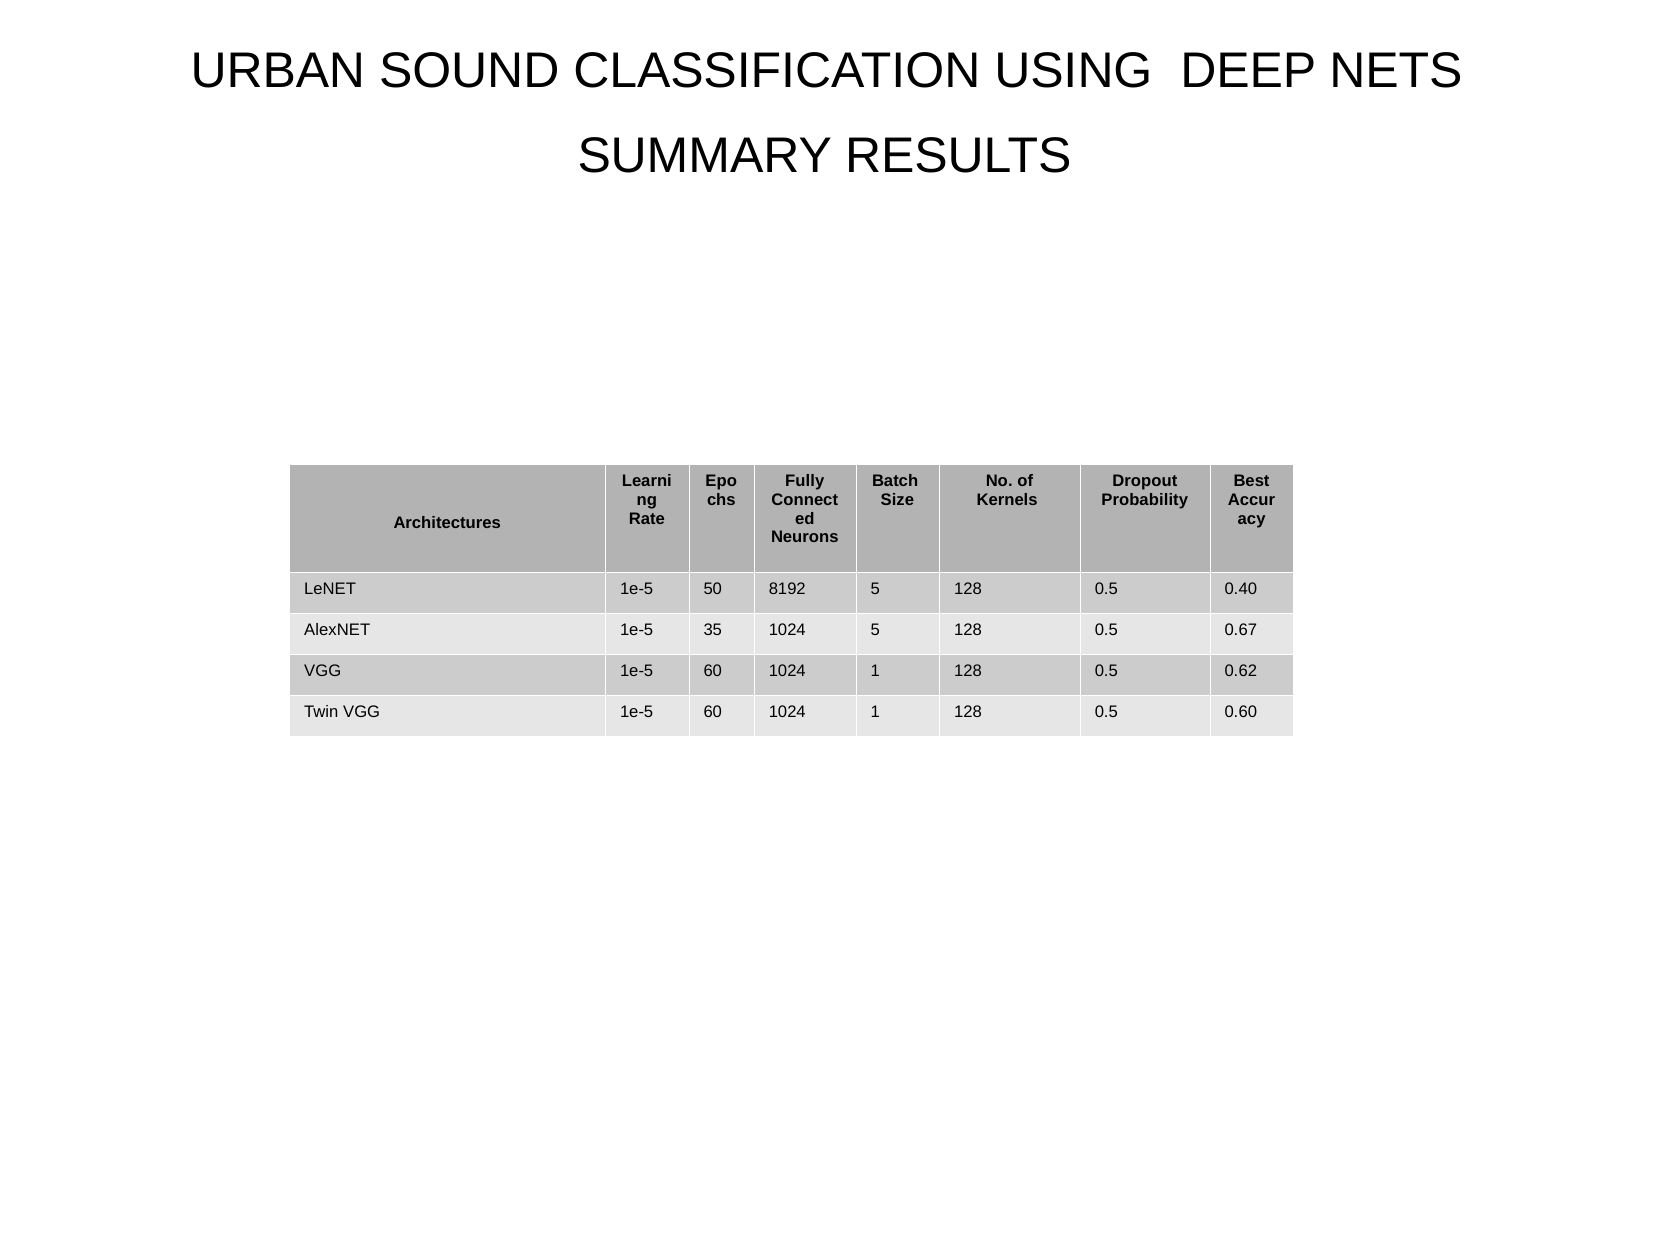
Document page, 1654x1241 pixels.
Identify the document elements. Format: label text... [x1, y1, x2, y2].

table_header Architectures [290, 465, 605, 572]
table_cell 0.40 [1211, 573, 1293, 613]
table_cell 1 [857, 696, 939, 736]
table_cell 1024 [755, 655, 856, 695]
table_cell 128 [940, 573, 1080, 613]
table_cell 0.67 [1211, 614, 1293, 654]
table_cell 5 [857, 573, 939, 613]
table_cell 35 [690, 614, 754, 654]
table_header Batch Size [857, 465, 939, 572]
table_cell 1e-5 [606, 614, 689, 654]
table_header No. of Kernels [940, 465, 1080, 572]
table_cell 60 [690, 696, 754, 736]
table_cell 128 [940, 696, 1080, 736]
table_cell 0.5 [1081, 655, 1210, 695]
title SUMMARY RESULTS [80, 120, 1569, 191]
table_header Best Accuracy [1211, 465, 1293, 572]
table_cell 1e-5 [606, 696, 689, 736]
table_cell LeNET [290, 573, 605, 613]
table_cell 1e-5 [606, 655, 689, 695]
table_header Dropout Probability [1081, 465, 1210, 572]
table_cell 60 [690, 655, 754, 695]
table_cell 5 [857, 614, 939, 654]
table_cell AlexNET [290, 614, 605, 654]
table_cell 1 [857, 655, 939, 695]
table_header Epochs [690, 465, 754, 572]
table_cell 1e-5 [606, 573, 689, 613]
title URBAN SOUND CLASSIFICATION USING DEEP NETS [82, 34, 1571, 106]
table_cell 0.5 [1081, 696, 1210, 736]
table_cell 8192 [755, 573, 856, 613]
table_cell Twin VGG [290, 696, 605, 736]
table_cell 128 [940, 655, 1080, 695]
table_cell 0.5 [1081, 573, 1210, 613]
table_header Learning Rate [606, 465, 689, 572]
table_cell 0.60 [1211, 696, 1293, 736]
table_cell 50 [690, 573, 754, 613]
table_cell 1024 [755, 614, 856, 654]
table_cell 0.62 [1211, 655, 1293, 695]
table_header Fully Connected Neurons [755, 465, 856, 572]
table_cell VGG [290, 655, 605, 695]
table_cell 1024 [755, 696, 856, 736]
table_cell 128 [940, 614, 1080, 654]
table_cell 0.5 [1081, 614, 1210, 654]
